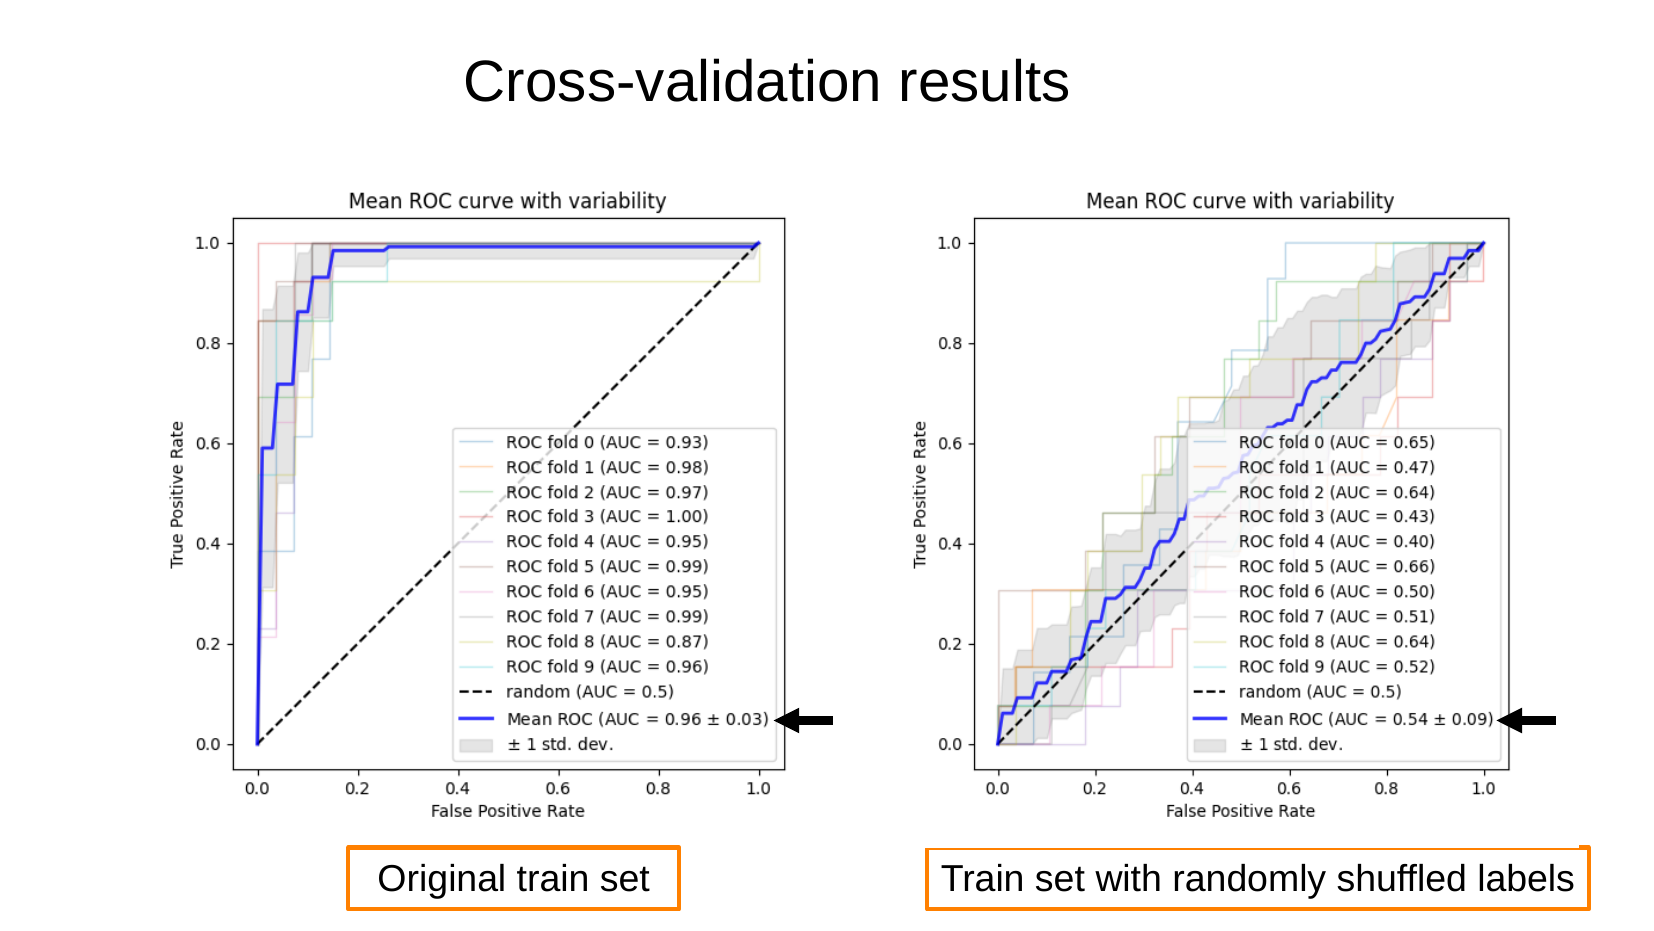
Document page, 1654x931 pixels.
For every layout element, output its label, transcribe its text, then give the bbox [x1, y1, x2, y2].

picture [885, 132, 1579, 848]
title Cross-validation results [88, 29, 1447, 133]
text_box Train set with randomly shuffled labels [927, 847, 1589, 910]
picture [141, 132, 857, 848]
text_box Original train set [348, 847, 680, 910]
